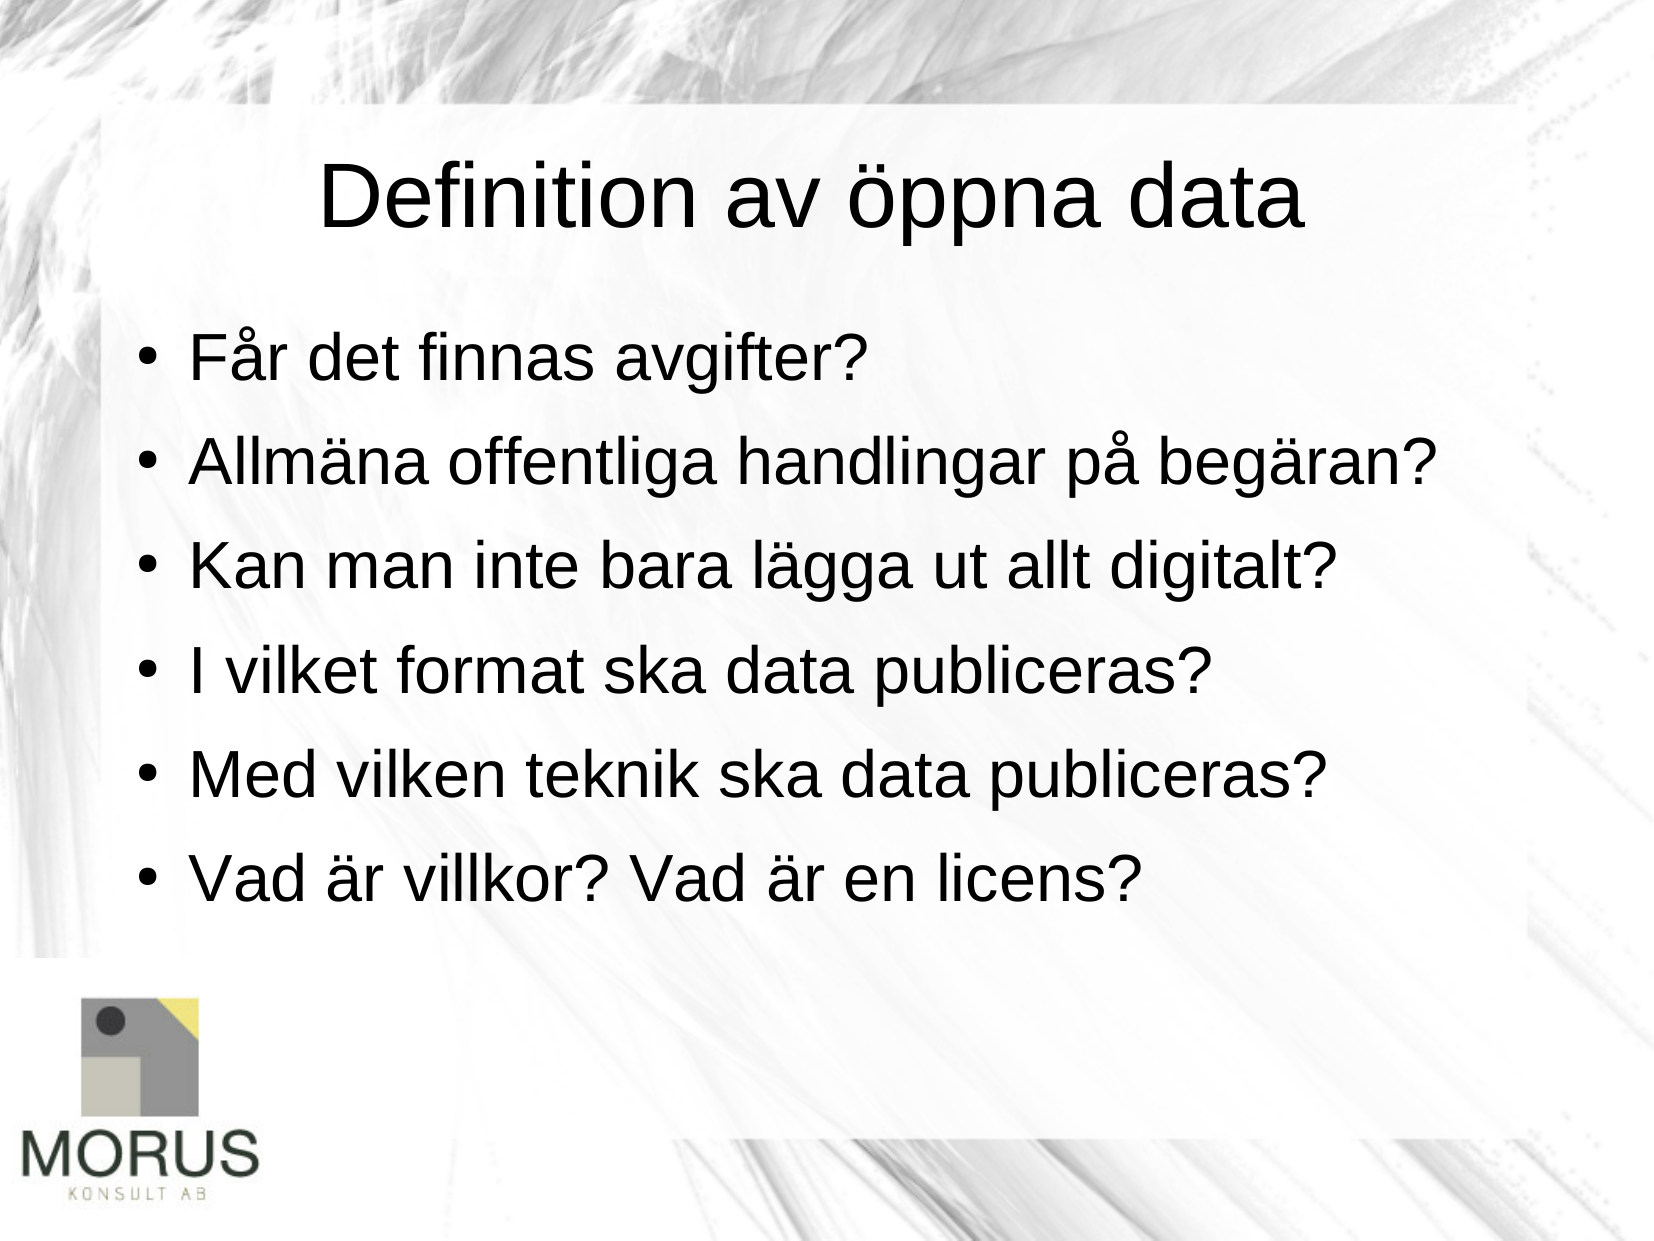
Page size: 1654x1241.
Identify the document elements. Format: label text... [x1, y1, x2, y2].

picture [0, 0, 1654, 1241]
list Får det finnas avgifter? Allmäna offentliga handlingar på begäran? Kan man inte bara lägga ut allt digitalt? I vilket format ska data publiceras? Med vilken teknik ska data publiceras? Vad är villkor? Vad är en licens? [118, 319, 1571, 1040]
title Definition av öppna data [118, 112, 1506, 281]
